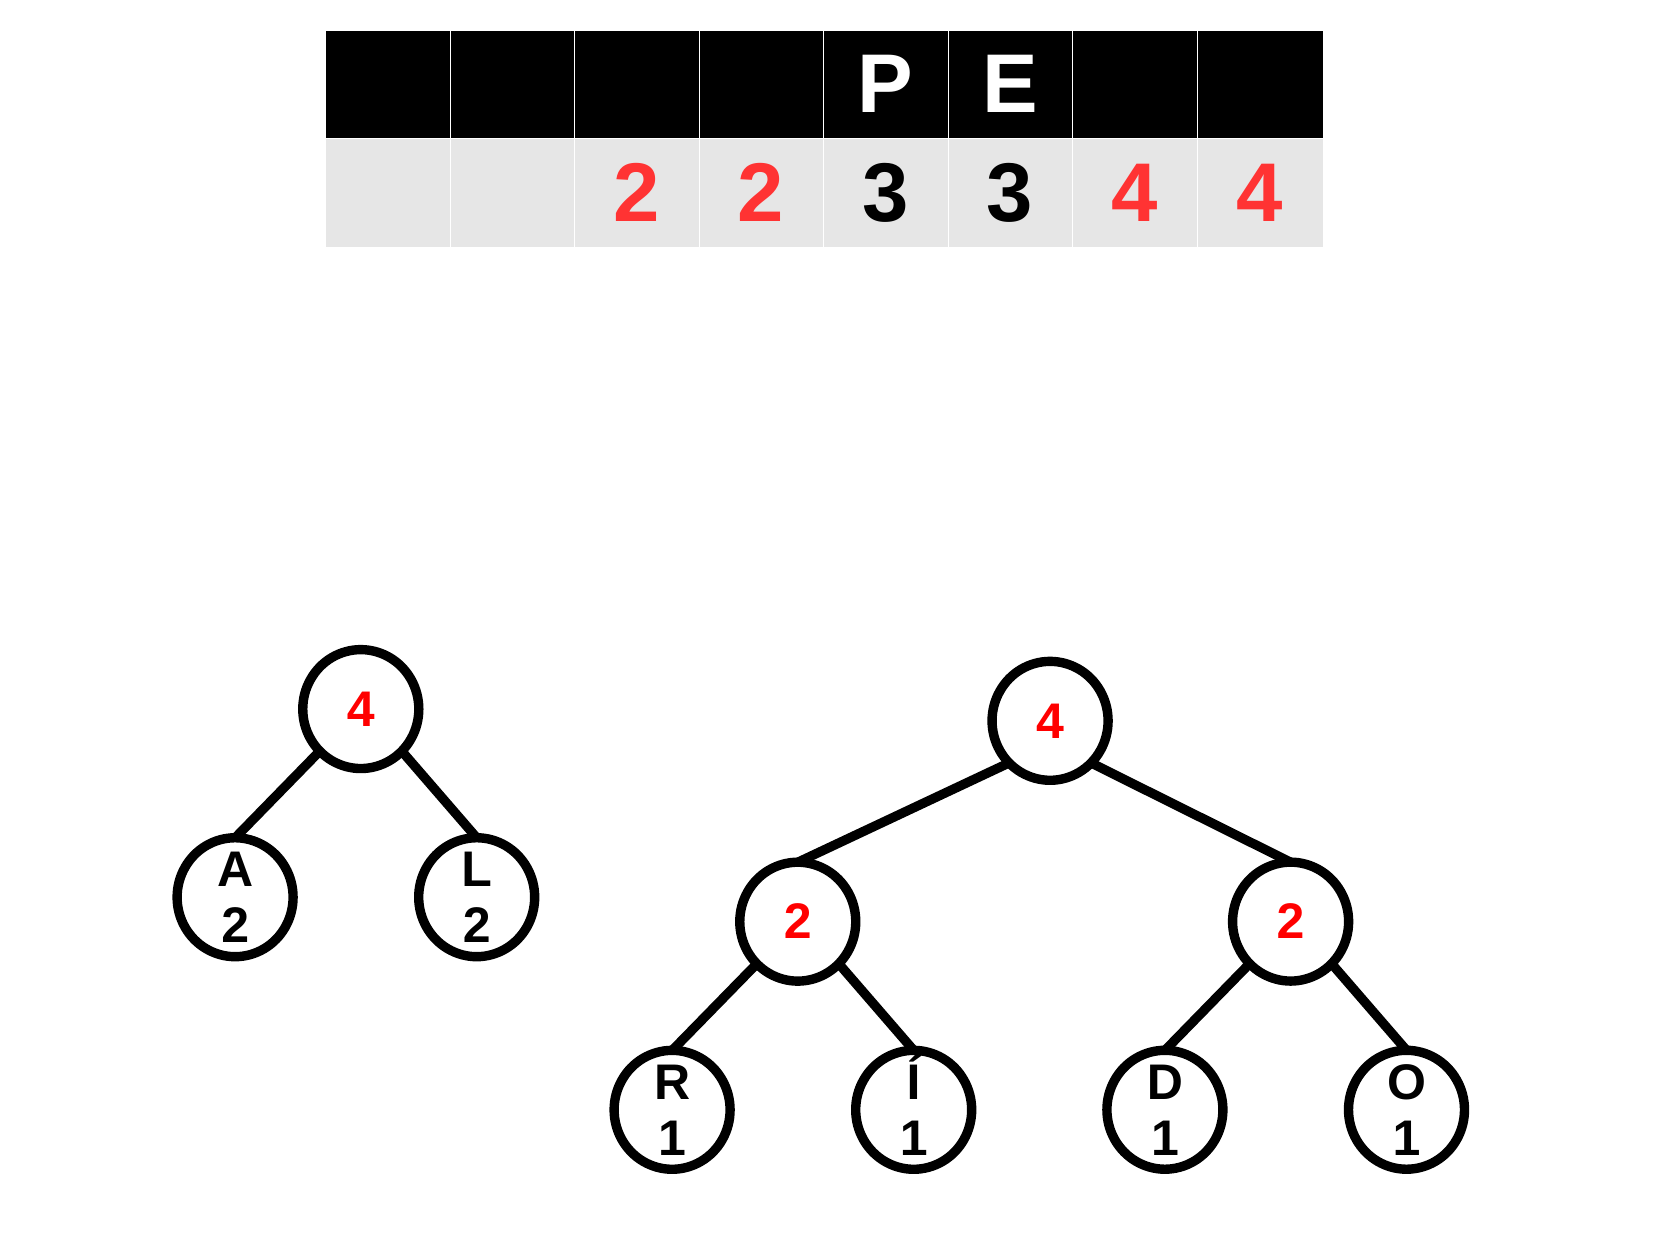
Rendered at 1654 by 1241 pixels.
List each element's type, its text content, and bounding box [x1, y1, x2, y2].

text_box L 2 [418, 837, 535, 957]
text_box R 1 [614, 1050, 731, 1170]
table_header [326, 31, 450, 138]
text_box A 2 [177, 837, 294, 957]
text_box 2 [1232, 862, 1349, 982]
text_box D 1 [1106, 1050, 1223, 1170]
text_box O 1 [1348, 1050, 1465, 1170]
table_header [1198, 31, 1323, 138]
table_header P [824, 31, 948, 138]
text_box Í 1 [855, 1050, 972, 1170]
table_cell [326, 139, 450, 247]
text_box 4 [302, 649, 419, 769]
table_cell 2 [700, 139, 823, 247]
table_header [1073, 31, 1197, 138]
table_header [451, 31, 574, 138]
text_box 4 [992, 661, 1109, 781]
table_cell 3 [949, 139, 1072, 247]
table_header [575, 31, 699, 138]
text_box 2 [739, 862, 856, 982]
table_cell [451, 139, 574, 247]
table_header E [949, 31, 1072, 138]
table_cell 3 [824, 139, 948, 247]
table_cell 2 [575, 139, 699, 247]
table_header [700, 31, 823, 138]
table_cell 4 [1198, 139, 1323, 247]
table_cell 4 [1073, 139, 1197, 247]
